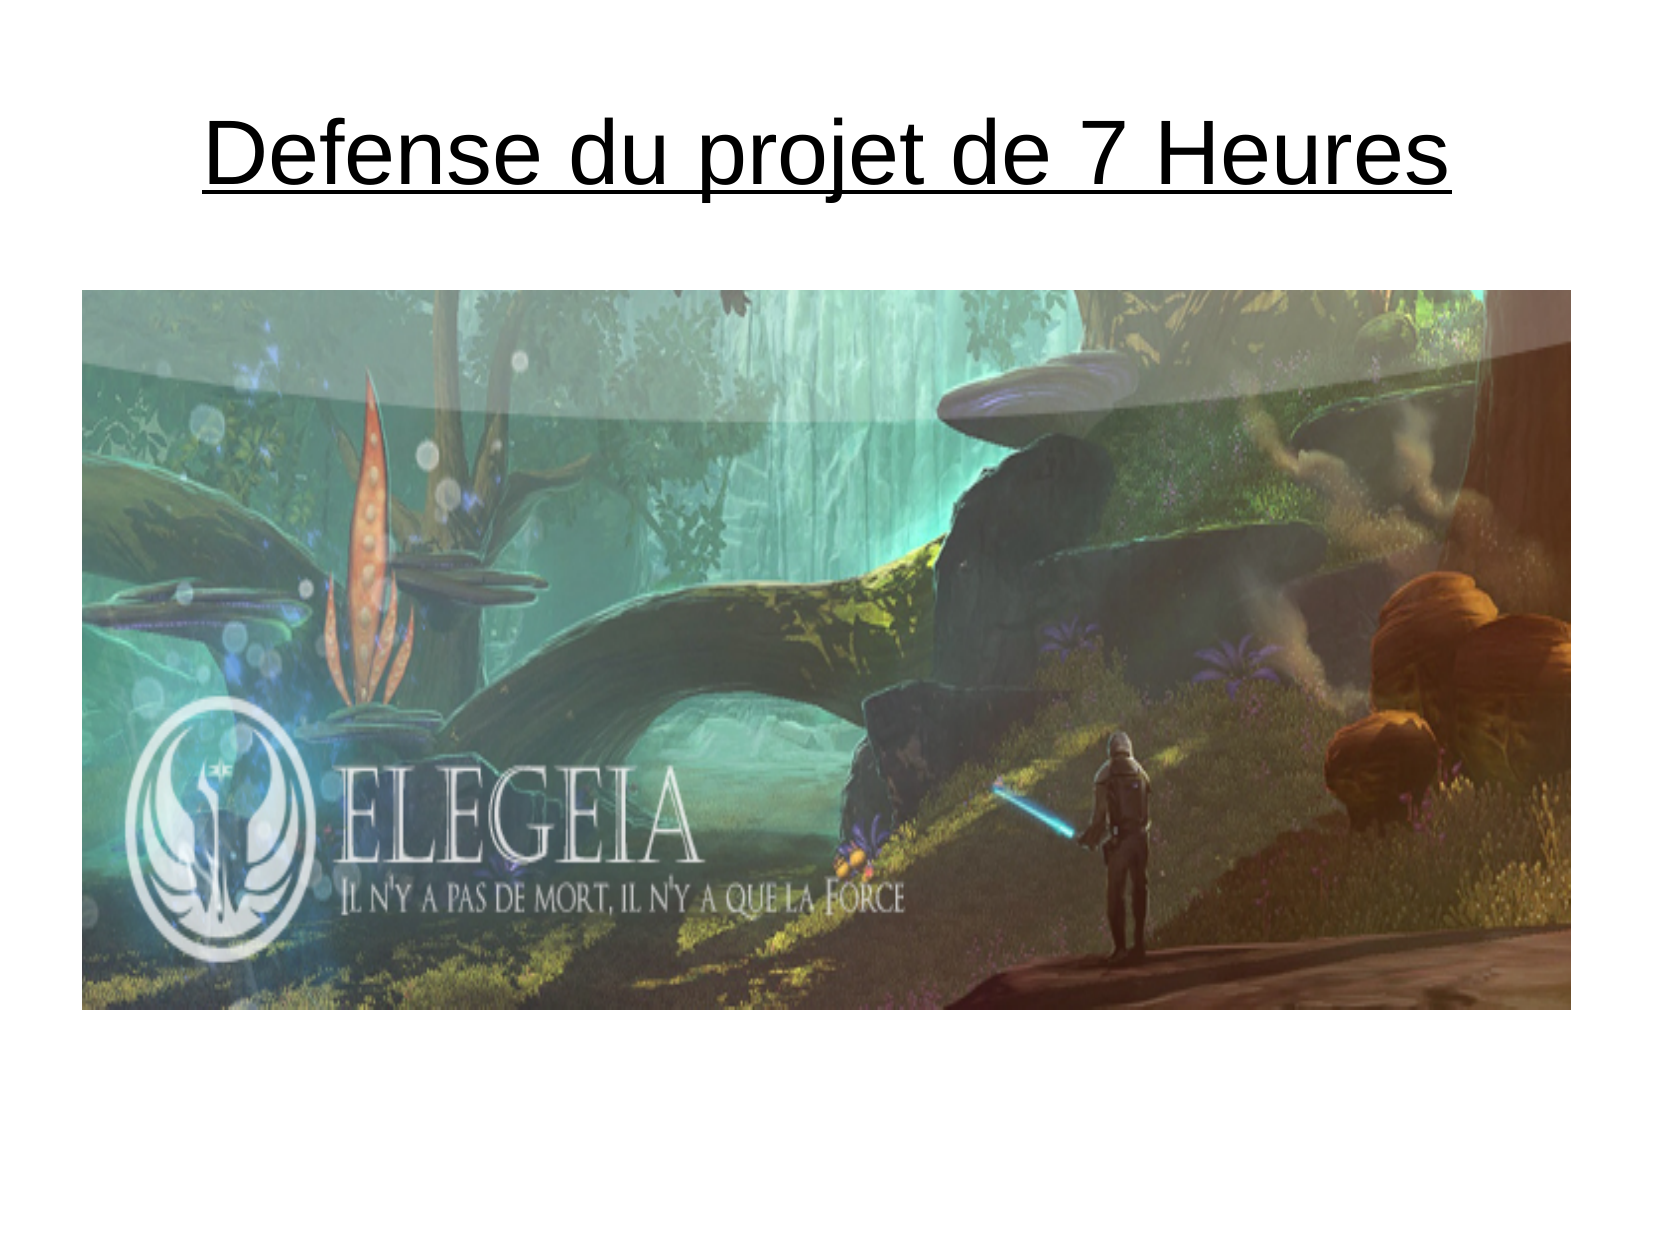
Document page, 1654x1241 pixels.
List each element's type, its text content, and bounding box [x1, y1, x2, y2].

picture [82, 290, 1571, 1010]
title Defense du projet de 7 Heures [82, 49, 1571, 257]
